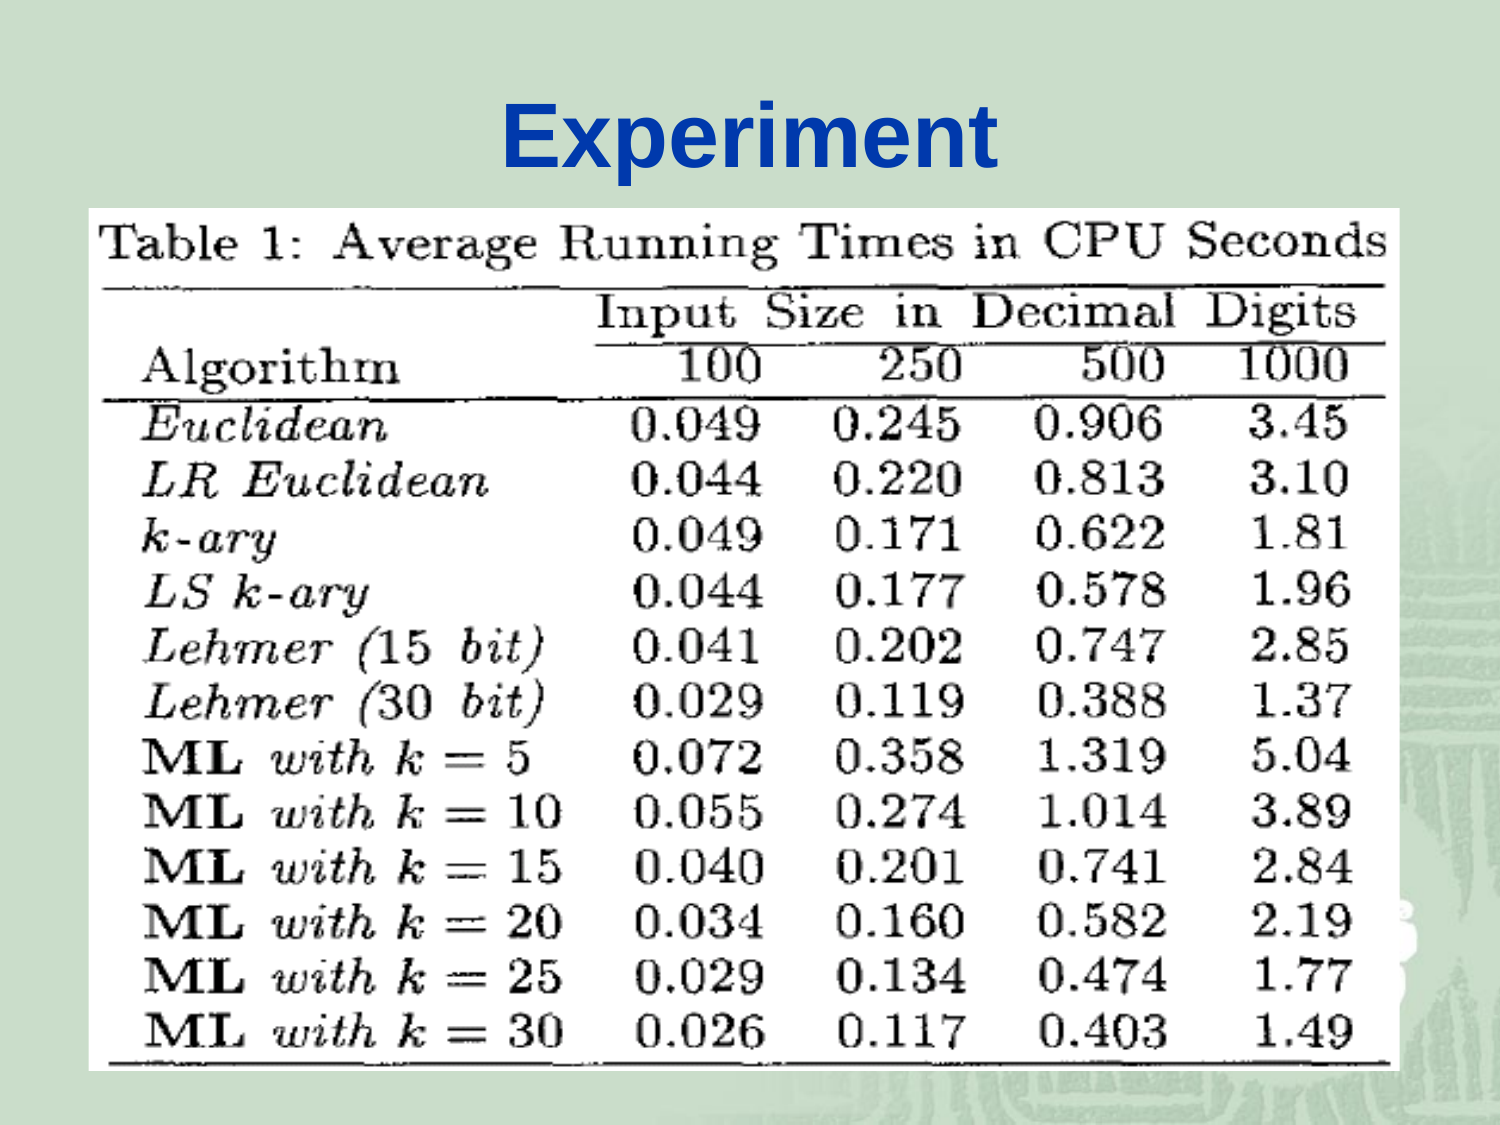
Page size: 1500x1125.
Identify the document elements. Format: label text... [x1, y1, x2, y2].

picture [0, 0, 1500, 1125]
title Experiment [49, 37, 1451, 225]
